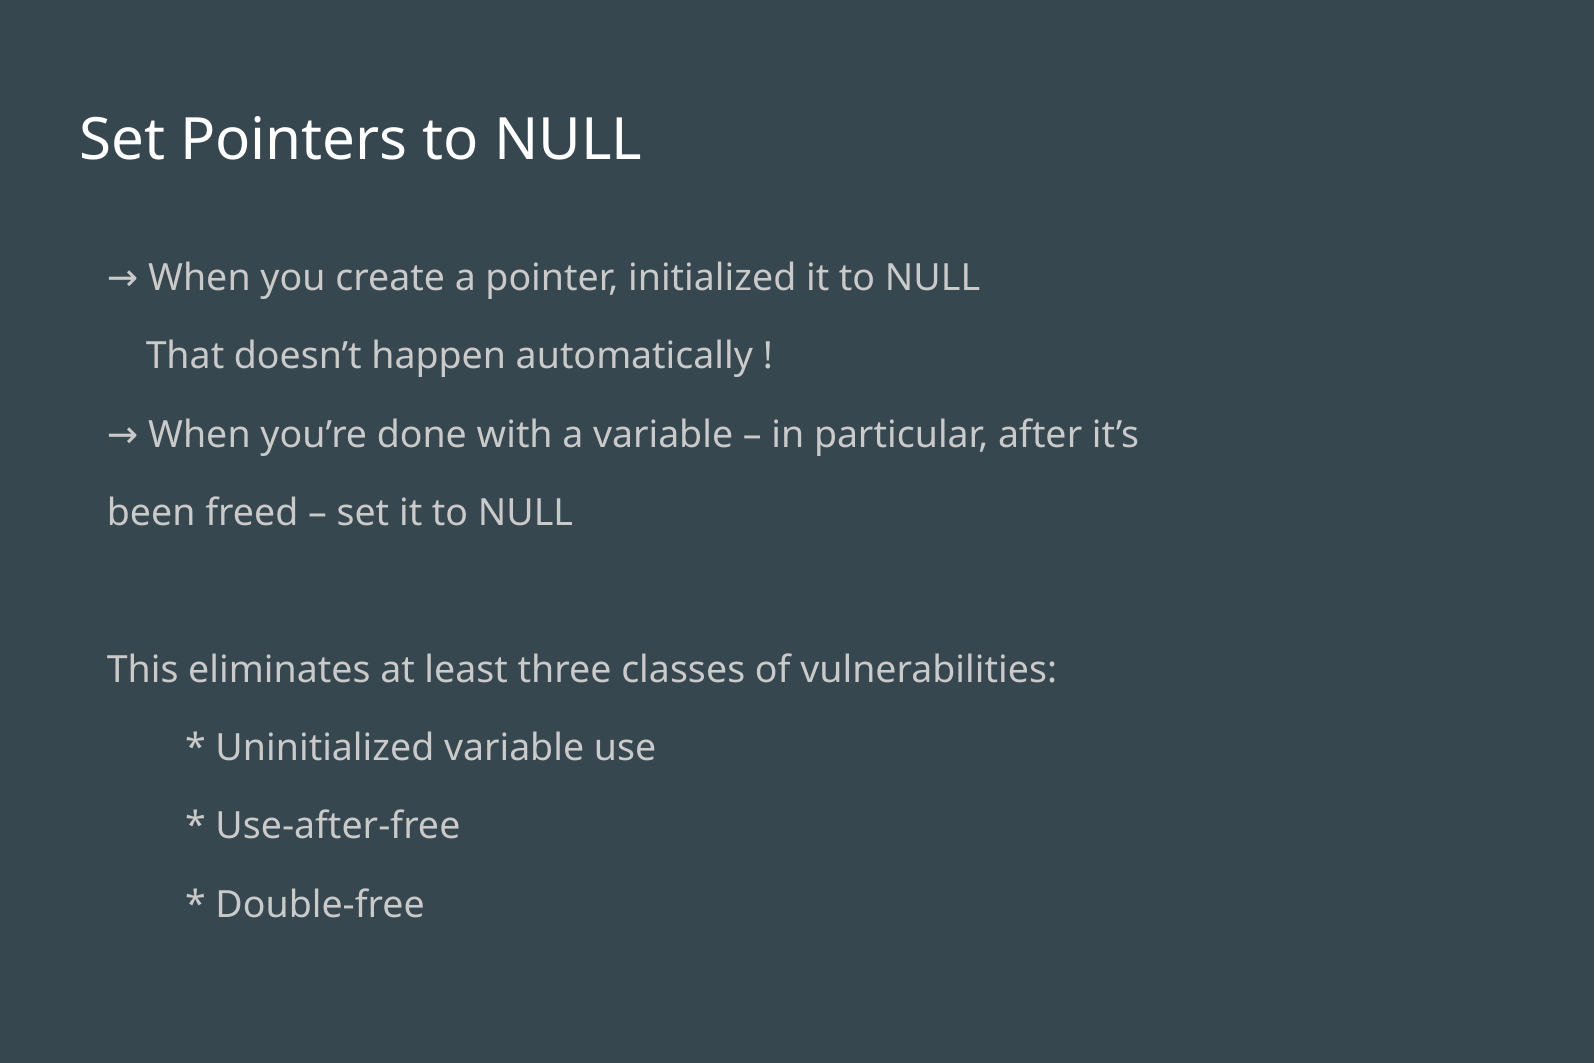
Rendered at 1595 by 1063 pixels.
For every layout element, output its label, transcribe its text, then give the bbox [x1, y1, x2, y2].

list → When you create a pointer, initialized it to NULL That doesn’t happen automatically ! → When you’re done with a variable – in particular, after it’s been freed – set it to NULL This eliminates at least three classes of vulnerabilities: * Uninitialized variable use * Use-after-free * Double-free [54, 238, 1541, 945]
title Set Pointers to NULL [79, 48, 1449, 227]
